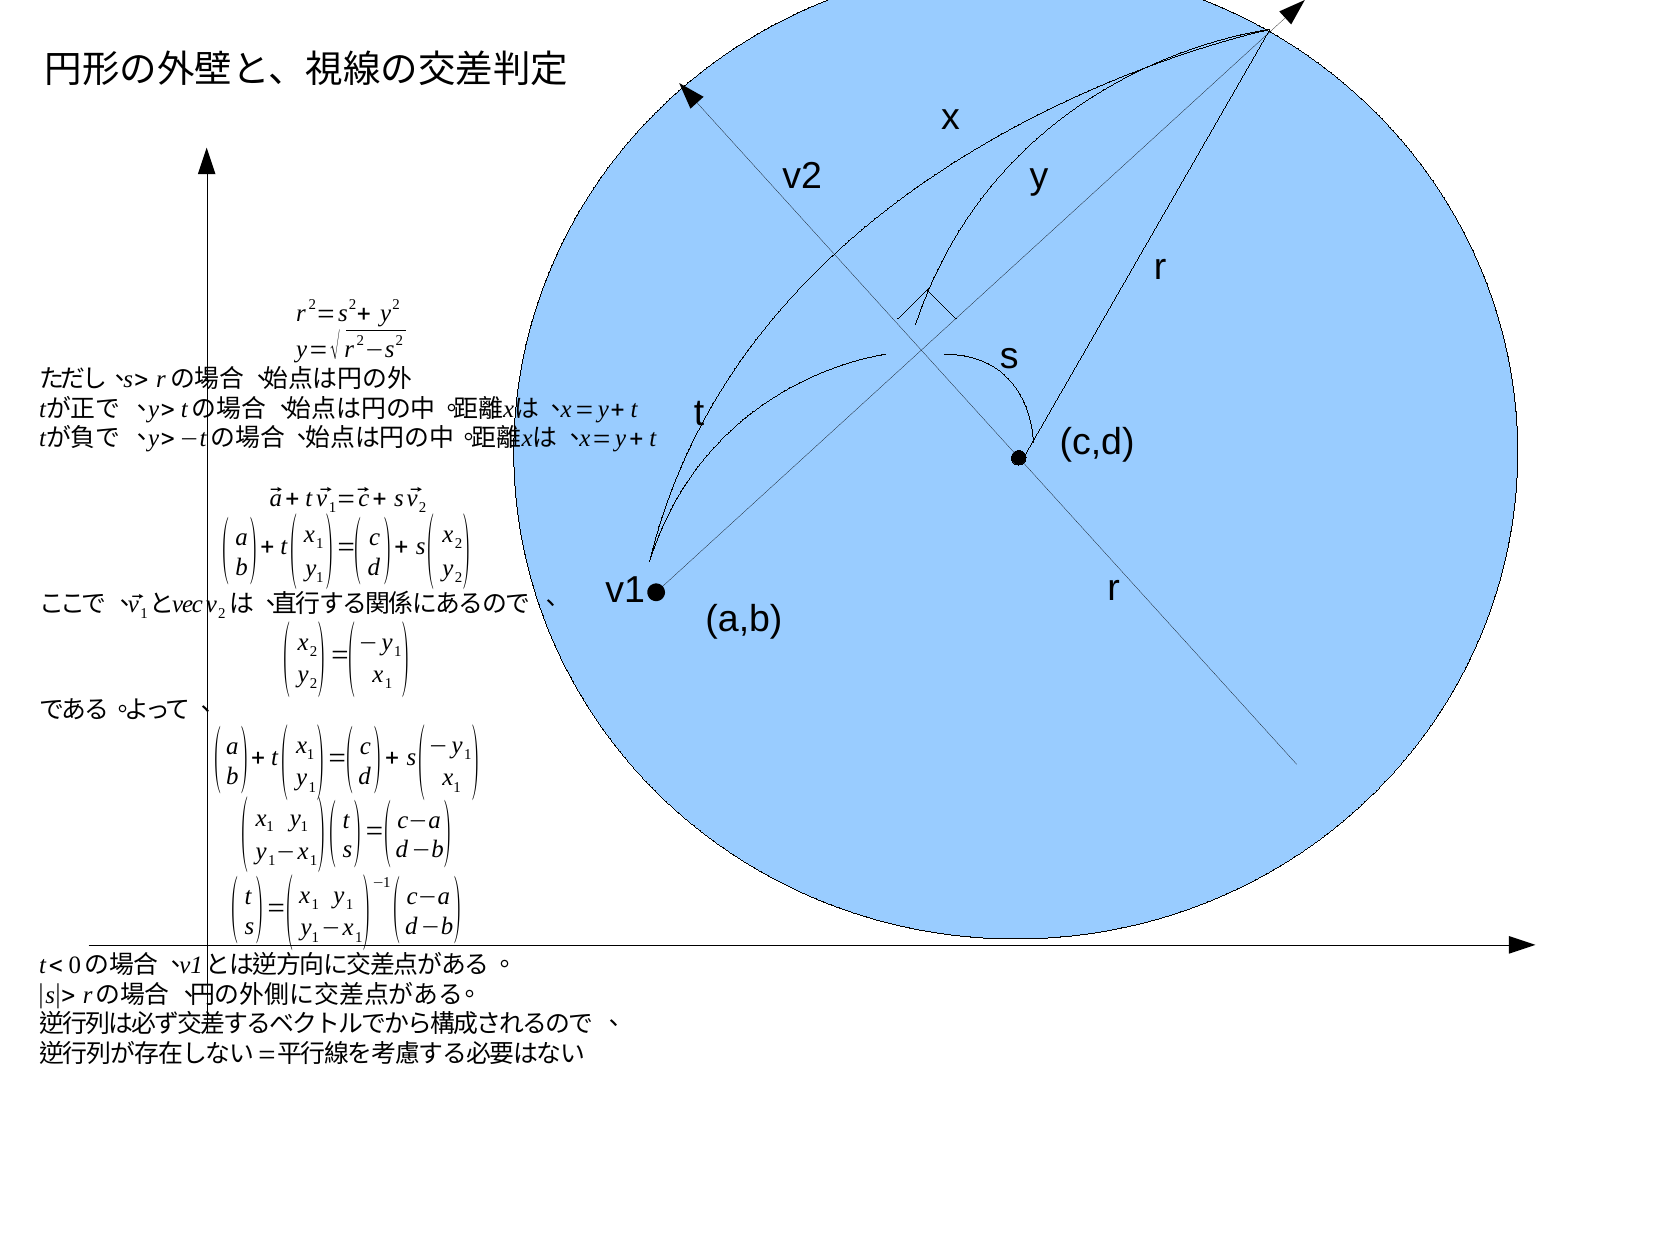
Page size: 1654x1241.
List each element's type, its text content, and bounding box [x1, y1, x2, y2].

text_box [664, 32, 1518, 939]
chart [29, 295, 664, 1099]
text_box r [1138, 238, 1182, 296]
text_box [540, 88, 920, 584]
text_box v2 [767, 147, 837, 205]
text_box y [1014, 147, 1063, 205]
text_box (c,d) [1044, 413, 1150, 471]
text_box (a,b) [690, 590, 798, 648]
text_box t [679, 383, 720, 441]
text_box [685, 0, 1269, 349]
text_box s [985, 326, 1034, 384]
text_box r [1092, 558, 1135, 616]
text_box 円形の外壁と、視線の交差判定 [29, 31, 554, 89]
text_box x [926, 88, 975, 146]
